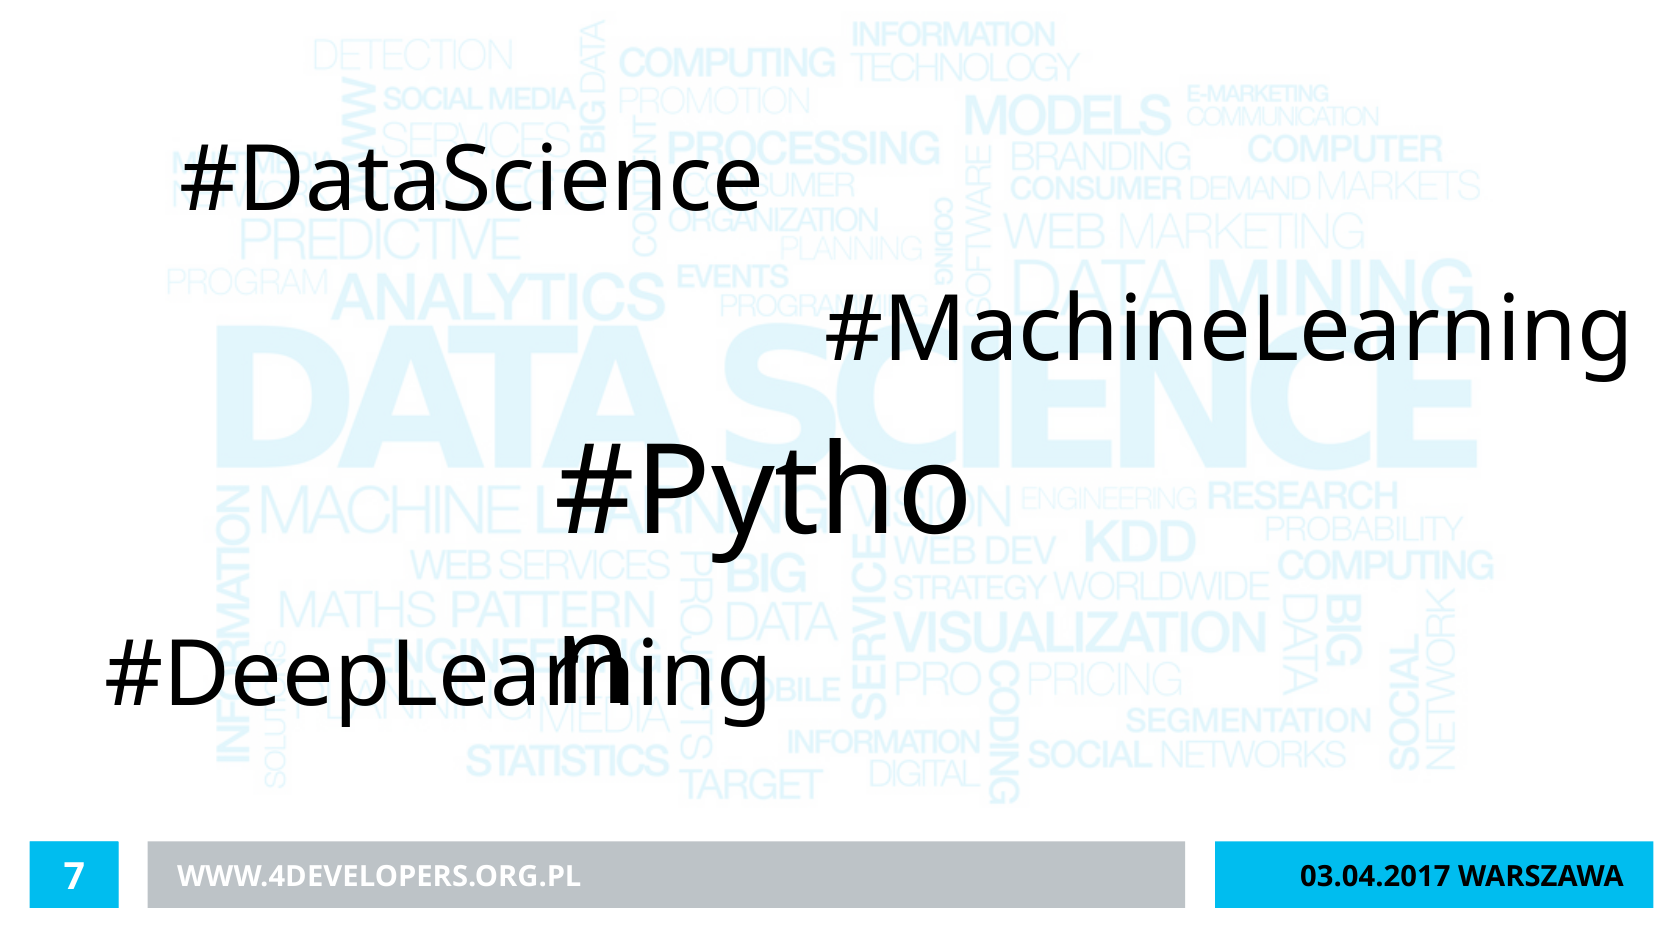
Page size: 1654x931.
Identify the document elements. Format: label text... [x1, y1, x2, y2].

text_box #MachineLearning [810, 255, 1651, 373]
picture [129, 0, 1527, 841]
text_box #DataScience [165, 105, 811, 223]
text_box #Python [540, 392, 1066, 571]
text_box #DeepLearning [90, 600, 796, 718]
